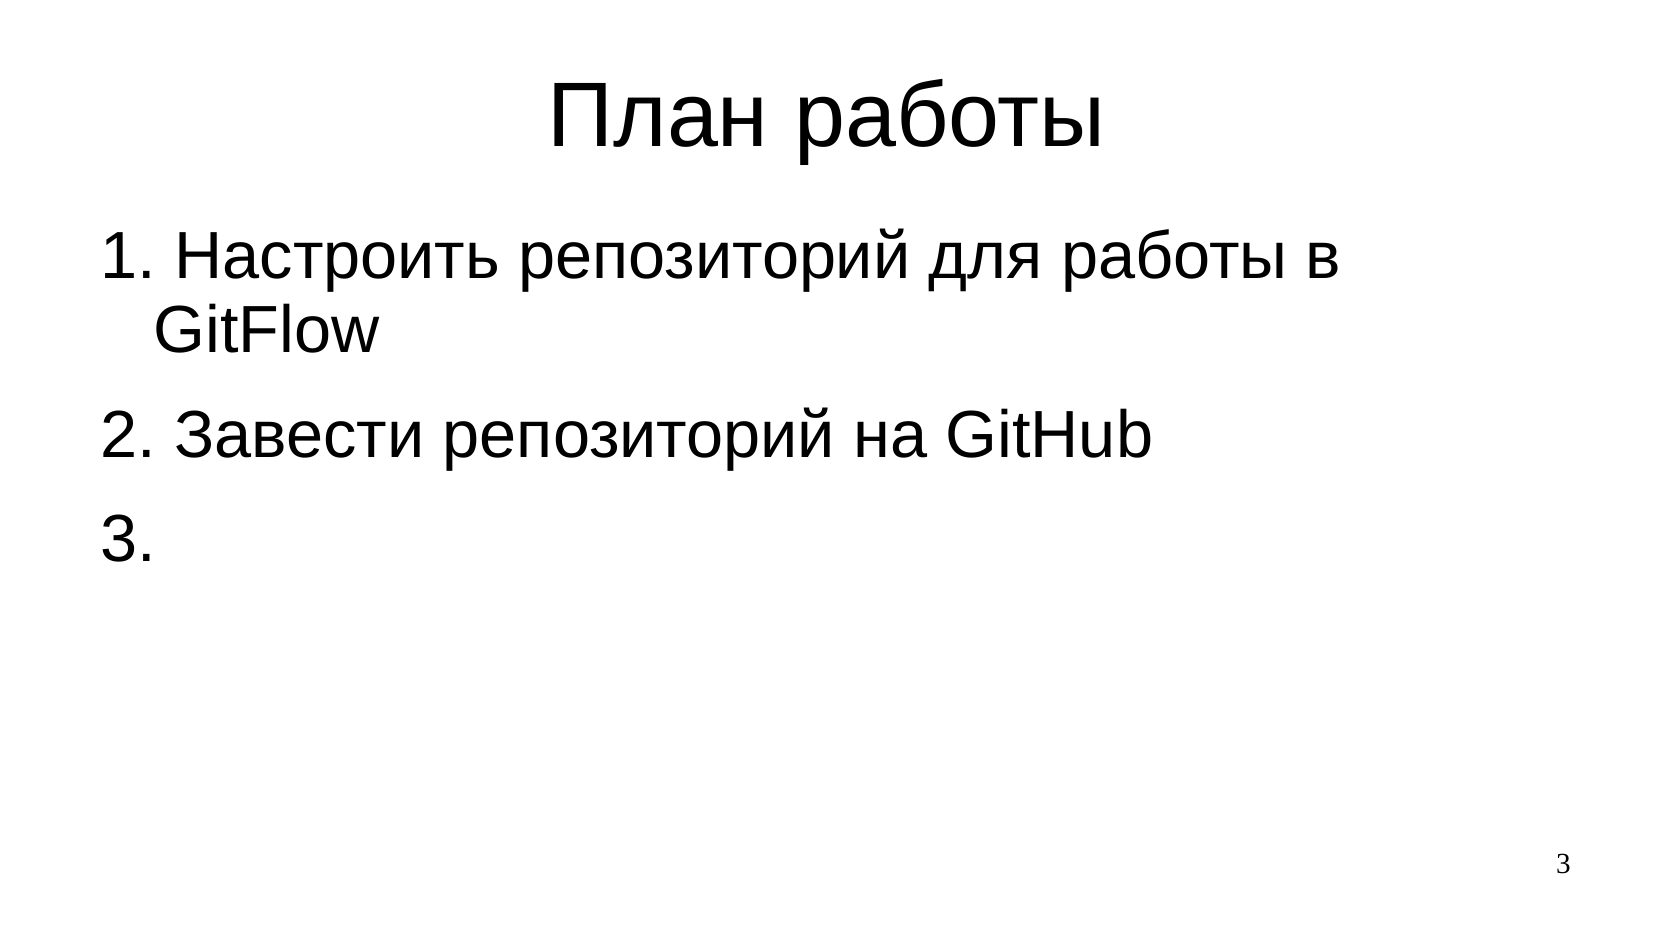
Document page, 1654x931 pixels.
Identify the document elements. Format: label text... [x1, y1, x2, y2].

title План работы [82, 37, 1571, 193]
list Настроить репозиторий для работы в GitFlow Завести репозиторий на GitHub [82, 217, 1571, 758]
